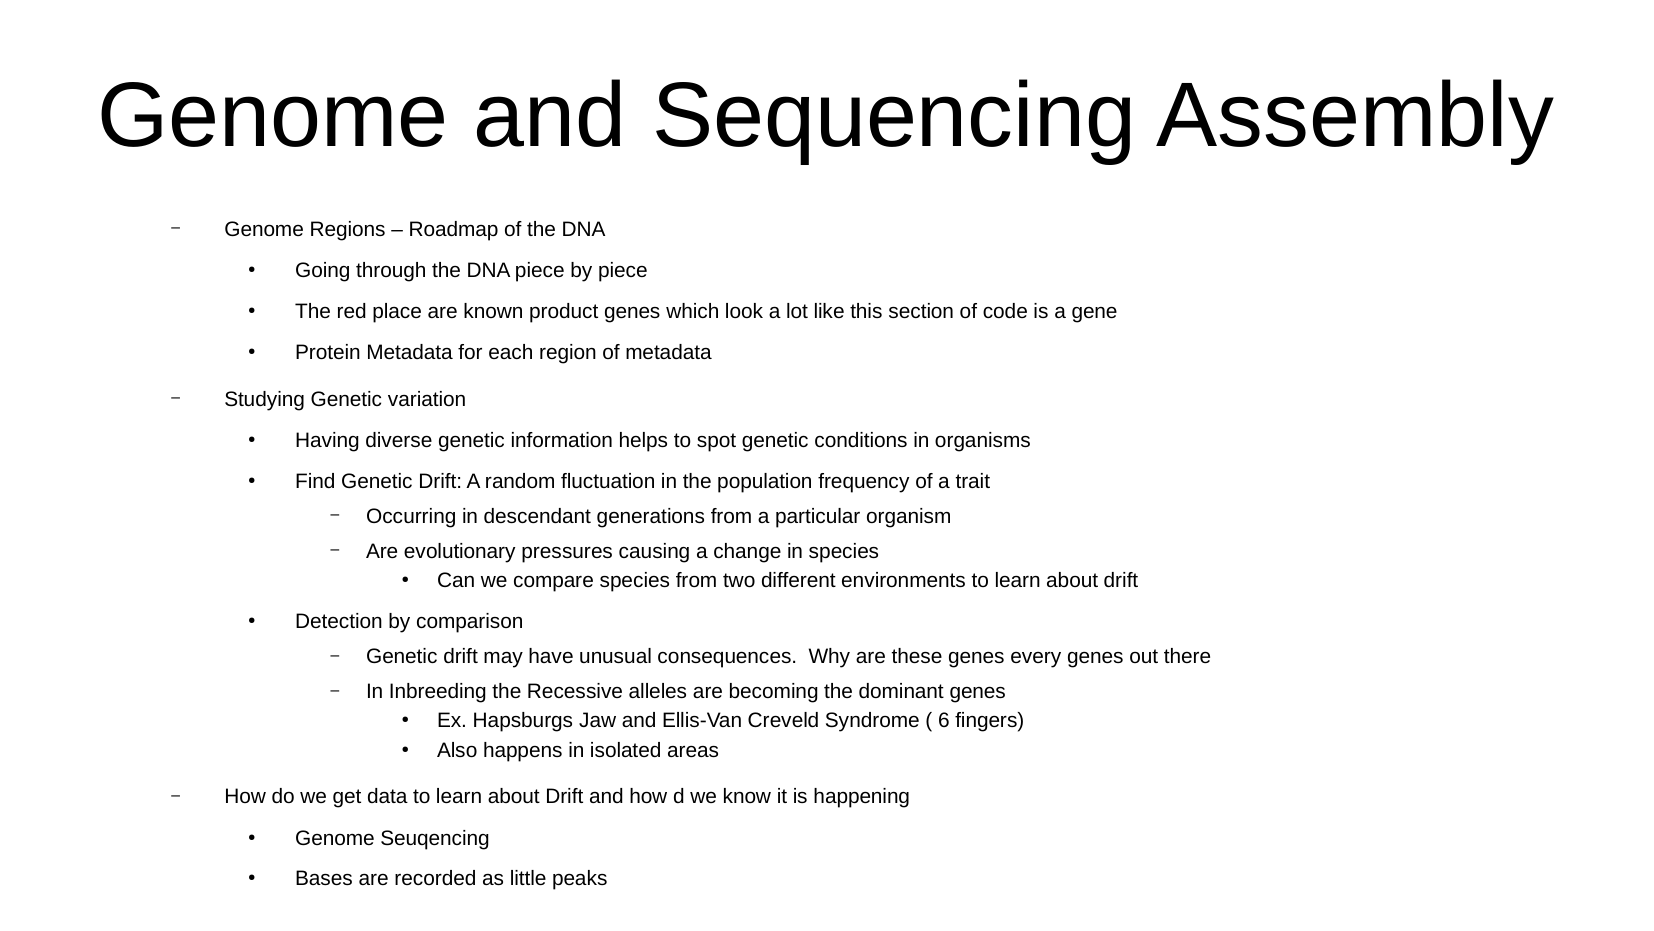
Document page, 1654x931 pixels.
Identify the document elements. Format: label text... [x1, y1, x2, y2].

title Genome and Sequencing Assembly [82, 37, 1571, 193]
list Genome Regions – Roadmap of the DNA Going through the DNA piece by piece The red place are known product genes which look a lot like this section of code is a gene Protein Metadata for each region of metadata Studying Genetic variation Having diverse genetic information helps to spot genetic conditions in organisms Find Genetic Drift: A random fluctuation in the population frequency of a trait Occurring in descendant generations from a particular organism Are evolutionary pressures causing a change in species Can we compare species from two different environments to learn about drift Detection by comparison Genetic drift may have unusual consequences. Why are these genes every genes out there In Inbreeding the Recessive alleles are becoming the dominant genes Ex. Hapsburgs Jaw and Ellis-Van Creveld Syndrome ( 6 fingers) Also happens in isolated areas How do we get data to learn about Drift and how d we know it is happening Genome Seuqencing Bases are recorded as little peaks [82, 217, 1636, 916]
